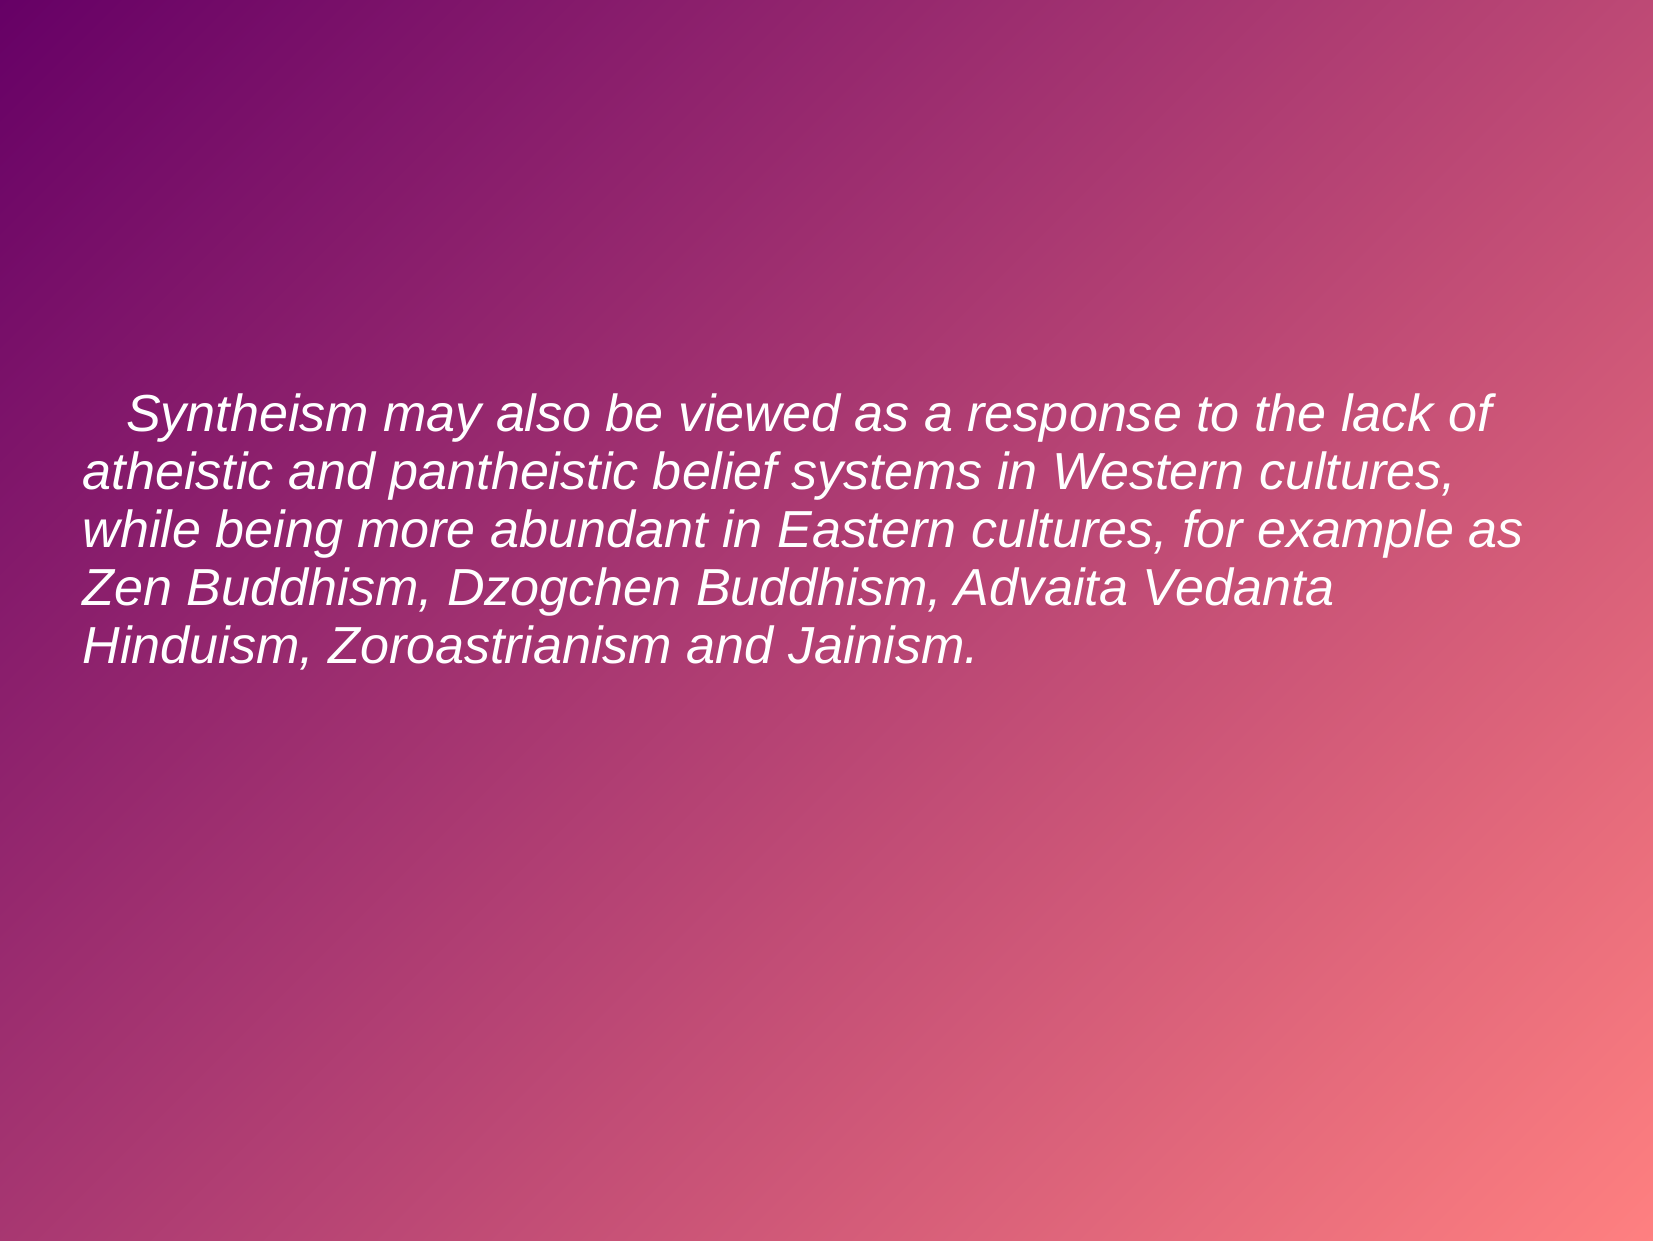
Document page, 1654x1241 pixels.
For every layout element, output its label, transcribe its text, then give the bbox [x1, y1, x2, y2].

subtitle Syntheism may also be viewed as a response to the lack of atheistic and pantheistic belief systems in Western cultures, while being more abundant in Eastern cultures, for example as Zen Buddhism, Dzogchen Buddhism, Advaita Vedanta Hinduism, Zoroastrianism and Jainism. [82, 49, 1571, 1010]
